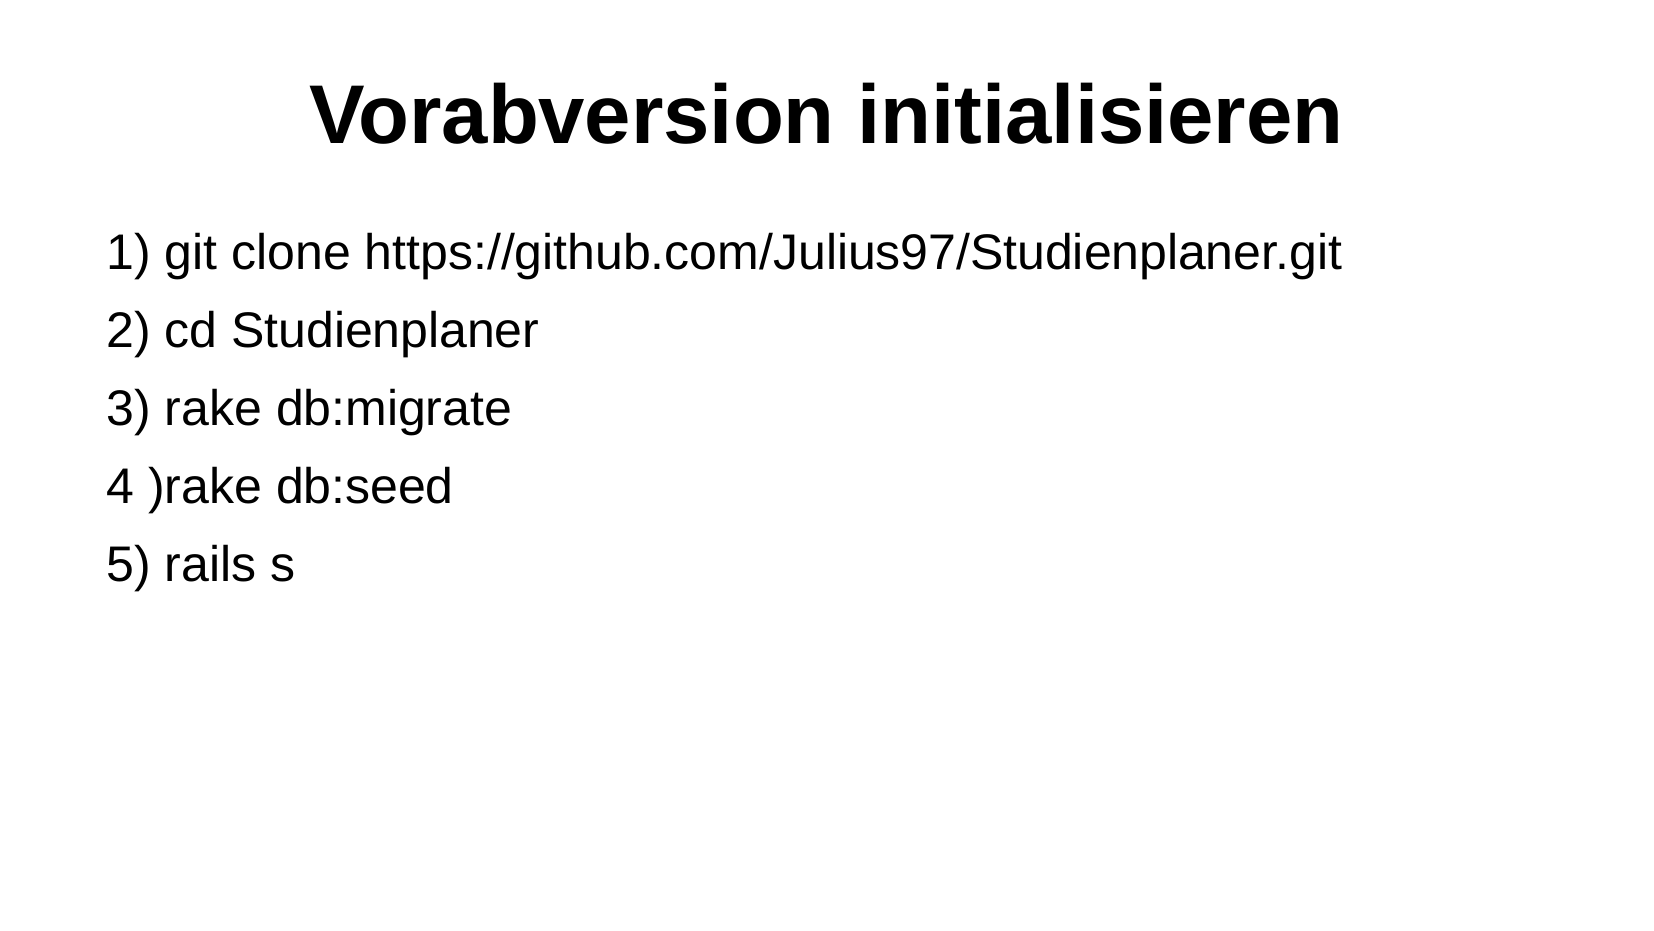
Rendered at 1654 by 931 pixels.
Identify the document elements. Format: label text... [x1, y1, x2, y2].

title Vorabversion initialisieren [82, 37, 1571, 193]
list 1) git clone https://github.com/Julius97/Studienplaner.git 2) cd Studienplaner 3) rake db:migrate 4 )rake db:seed 5) rails s [35, 224, 1524, 764]
